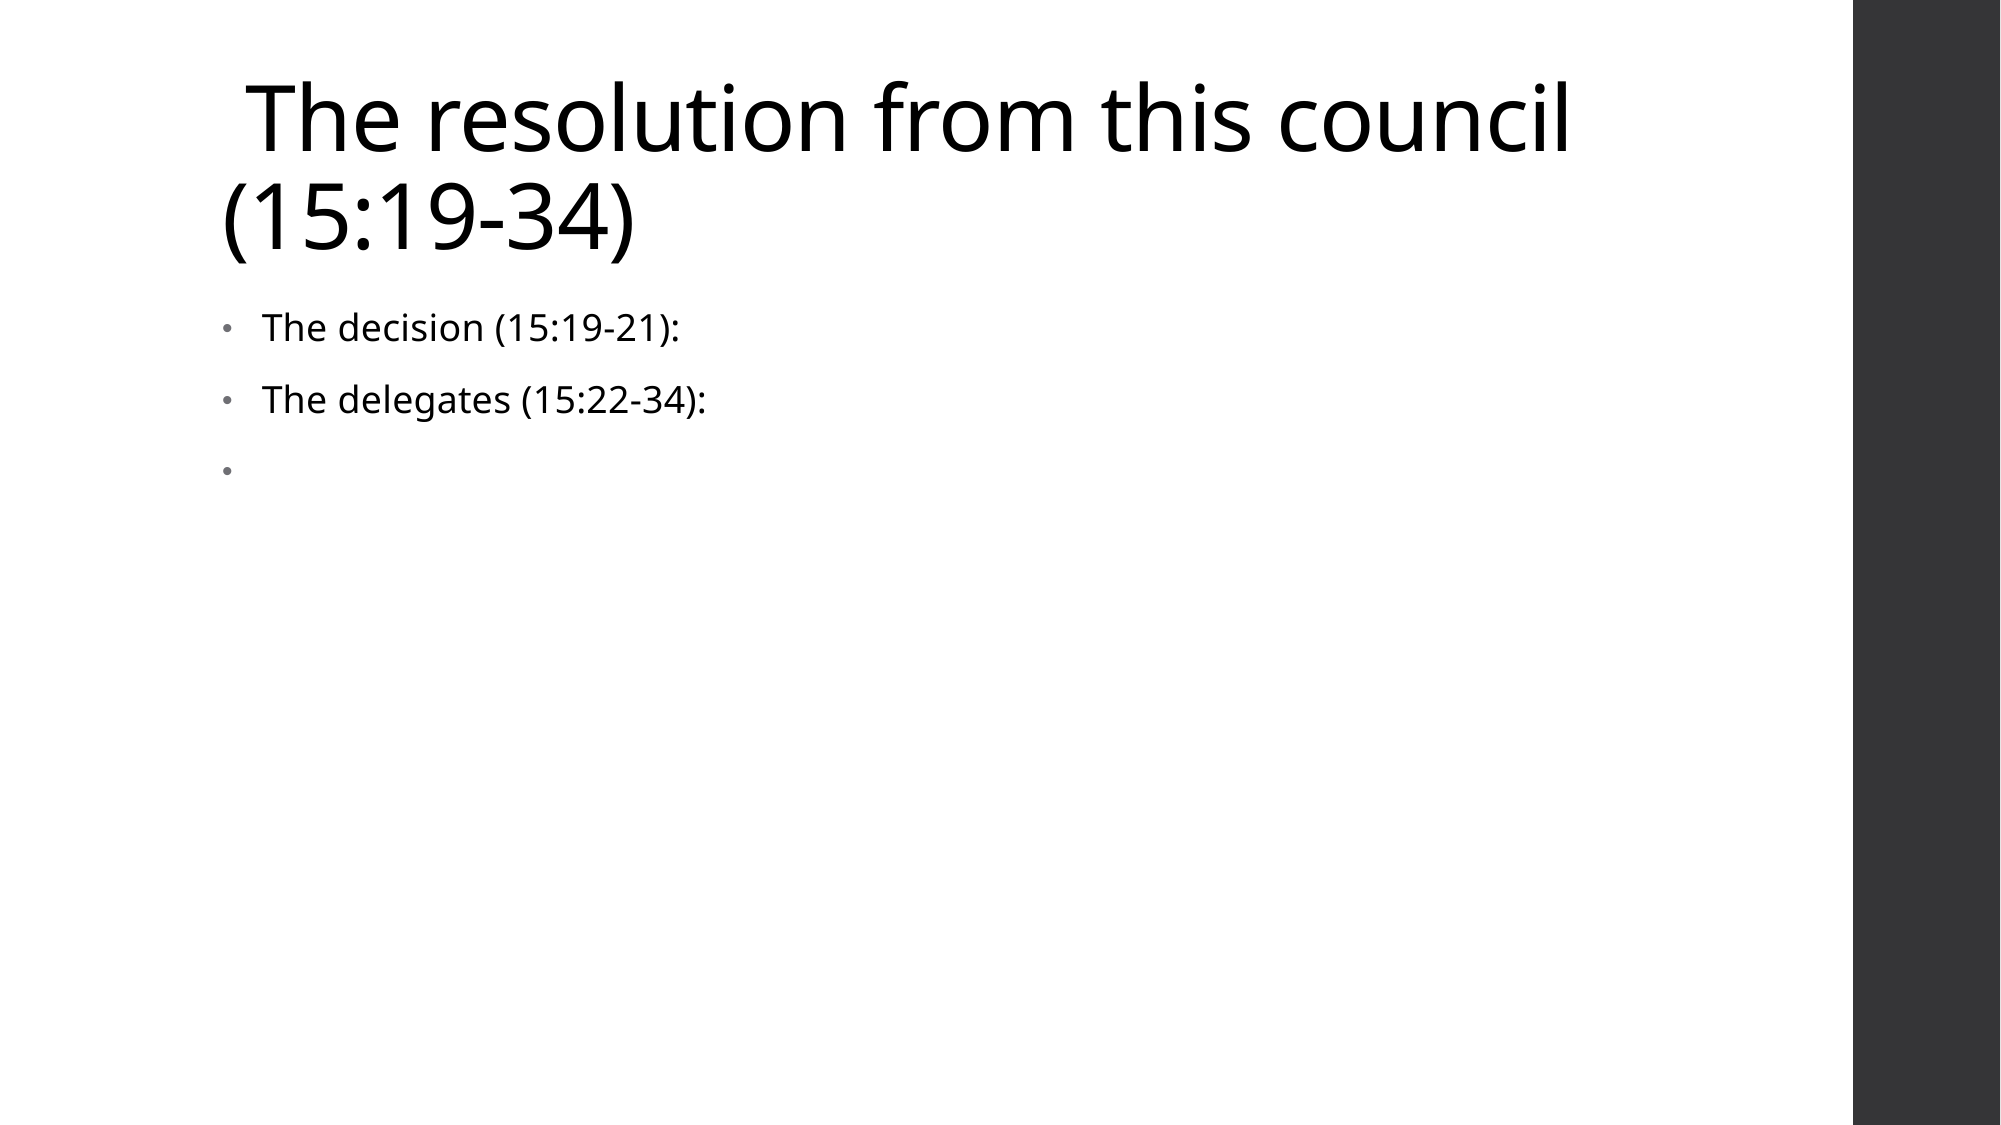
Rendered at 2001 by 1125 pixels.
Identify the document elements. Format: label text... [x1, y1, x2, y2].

list The decision (15:19-21): The delegates (15:22-34): [206, 299, 1617, 1014]
title The resolution from this council (15:19-34) [206, 60, 1797, 278]
